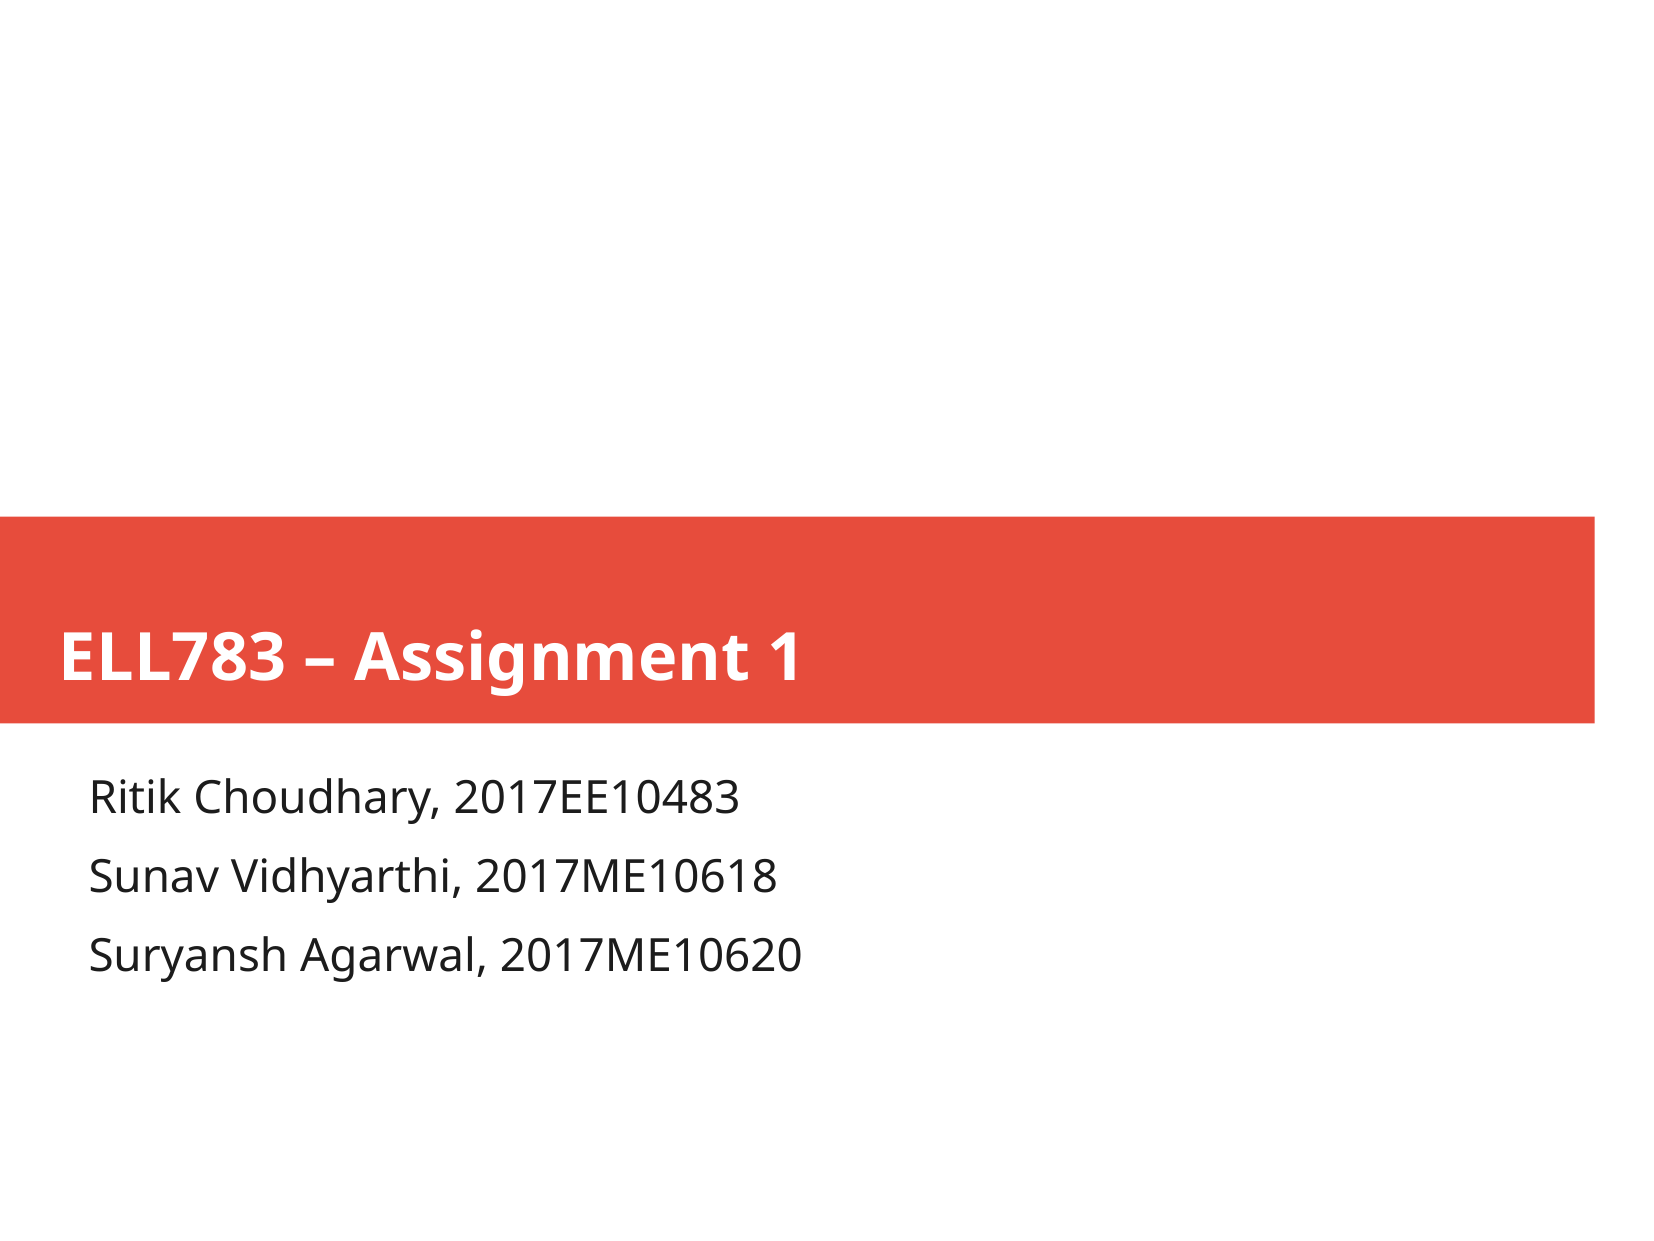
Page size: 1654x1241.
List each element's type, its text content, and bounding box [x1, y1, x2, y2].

title ELL783 – Assignment 1 [59, 546, 1595, 694]
subtitle Ritik Choudhary, 2017EE10483 Sunav Vidhyarthi, 2017ME10618 Suryansh Agarwal, 2017ME10620 [88, 767, 1595, 1182]
